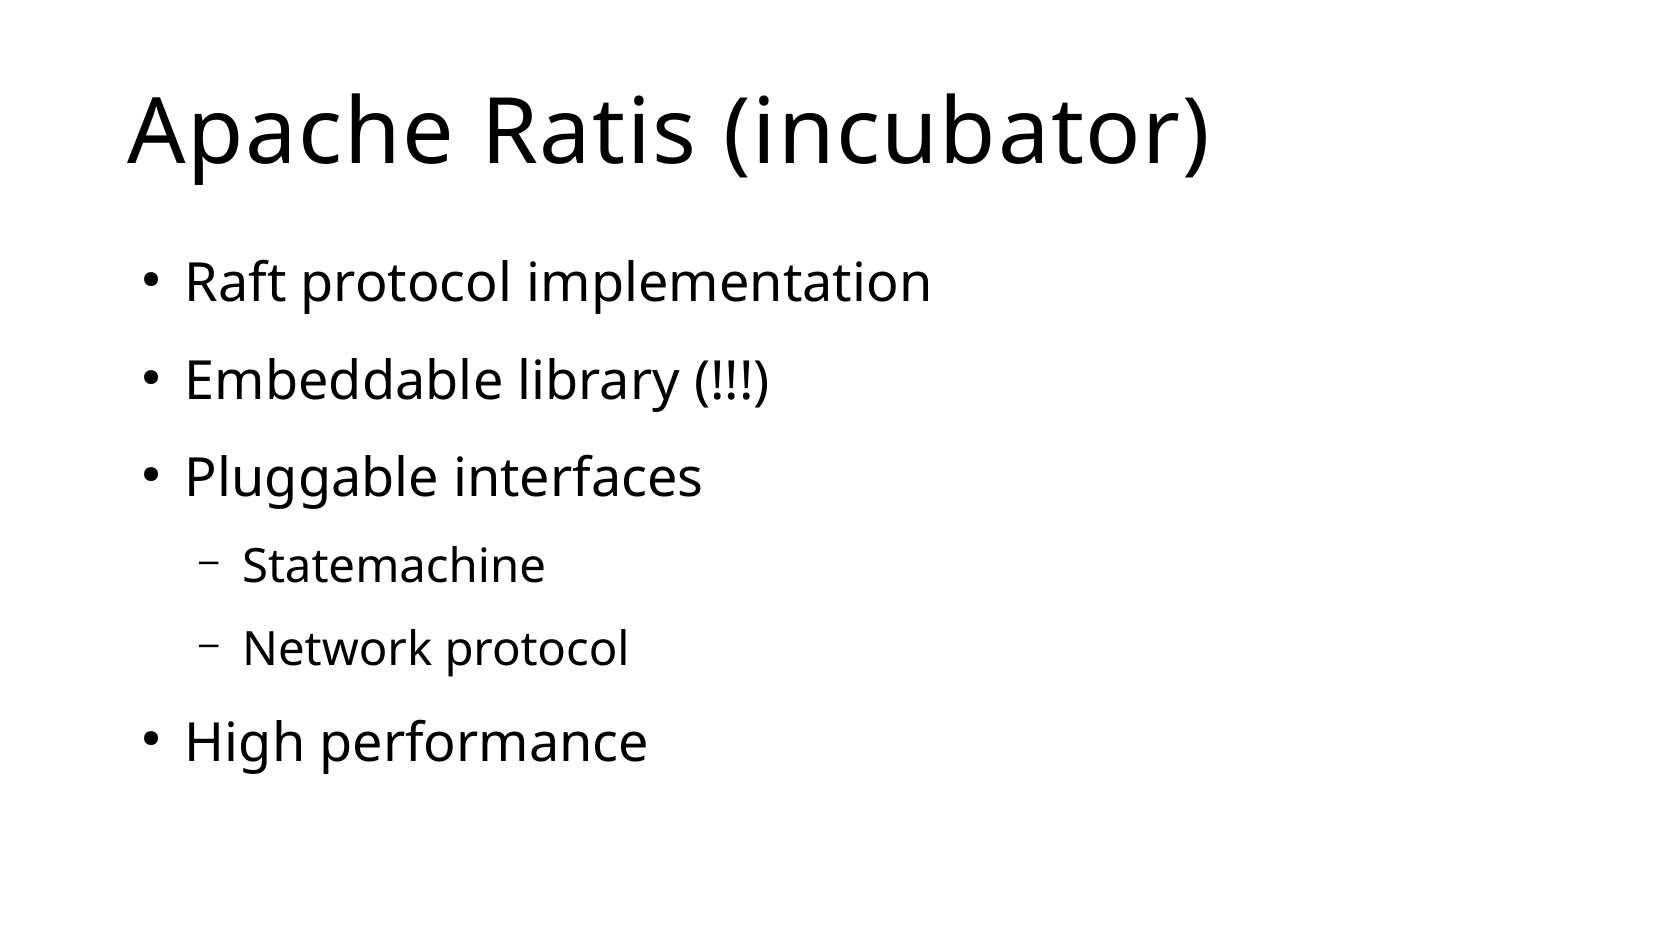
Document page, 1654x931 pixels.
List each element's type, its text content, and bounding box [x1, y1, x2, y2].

list Raft protocol implementation Embeddable library (!!!) Pluggable interfaces Statemachine Network protocol High performance [127, 244, 1527, 784]
title Apache Ratis (incubator) [127, 69, 1654, 187]
